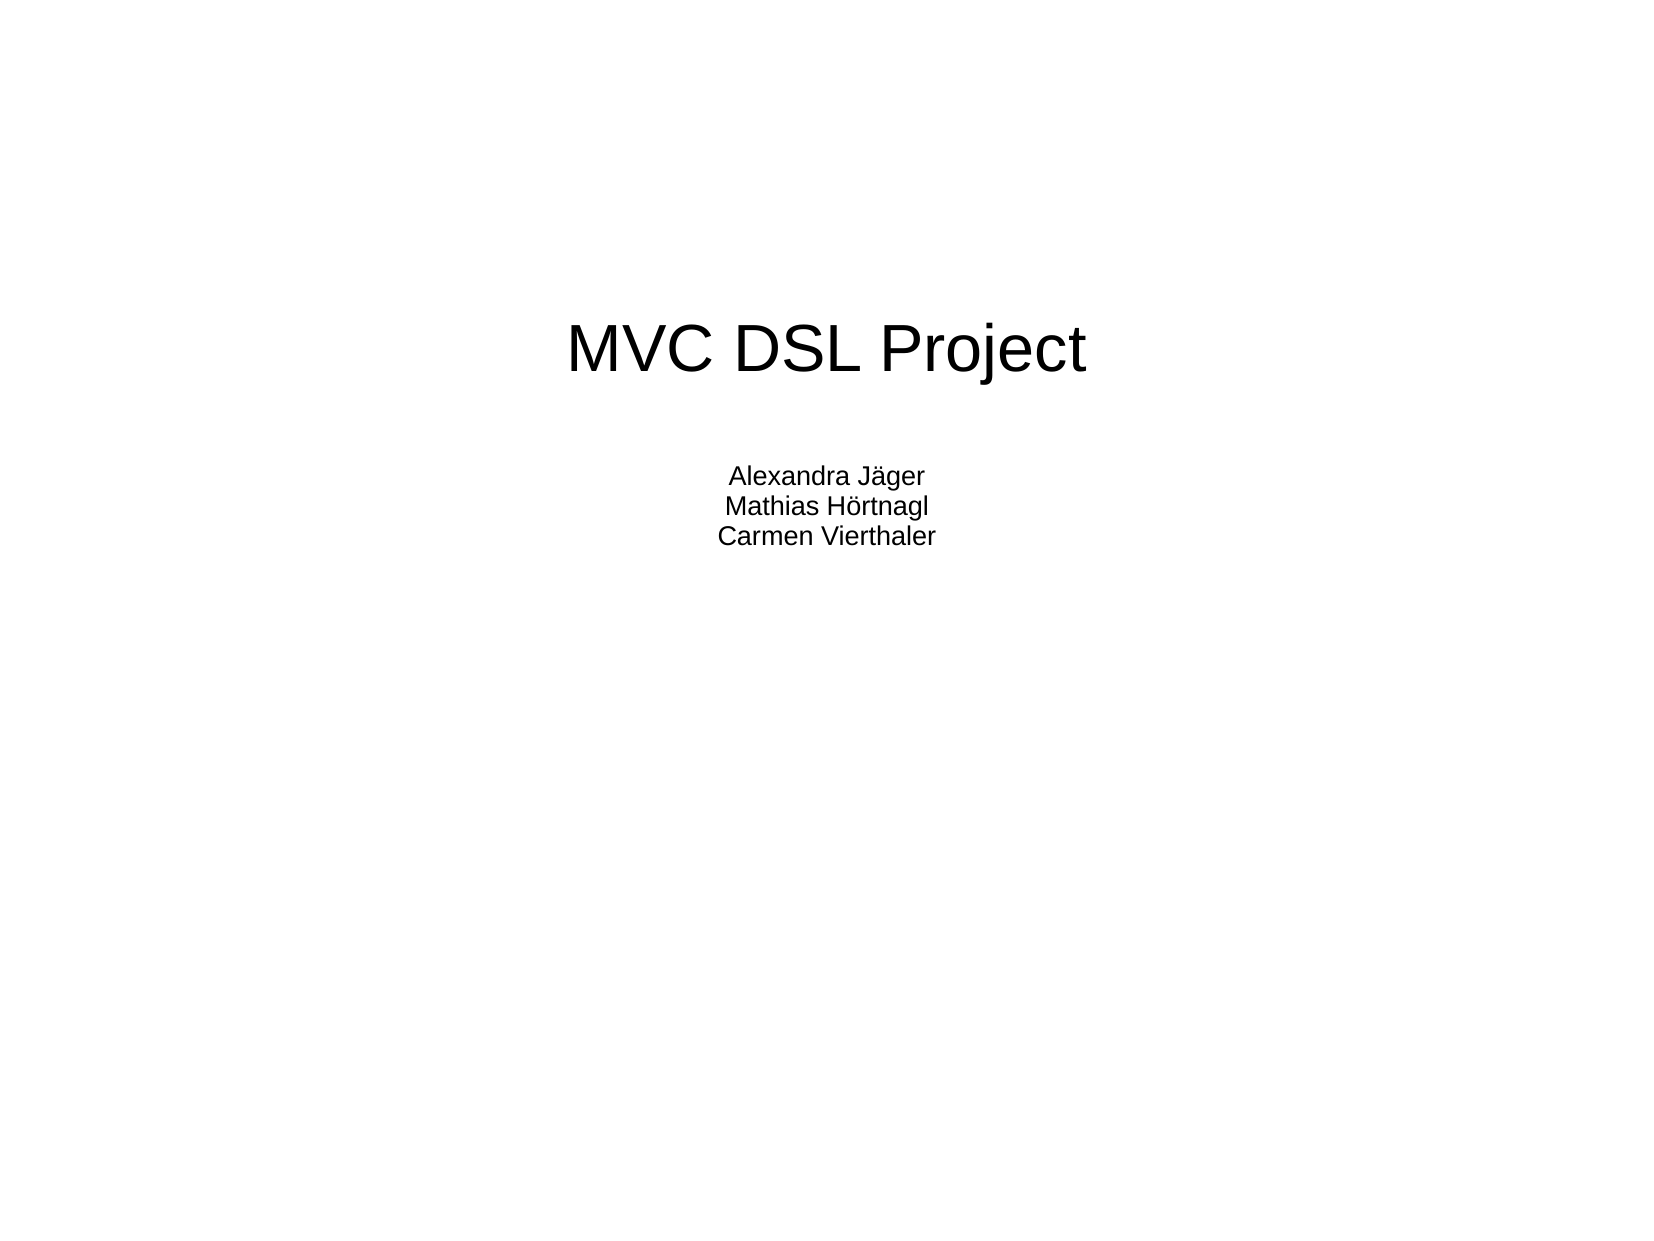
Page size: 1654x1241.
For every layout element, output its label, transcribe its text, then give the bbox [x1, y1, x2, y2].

subtitle MVC DSL Project Alexandra Jäger Mathias Hörtnagl Carmen Vierthaler [82, 49, 1571, 1010]
